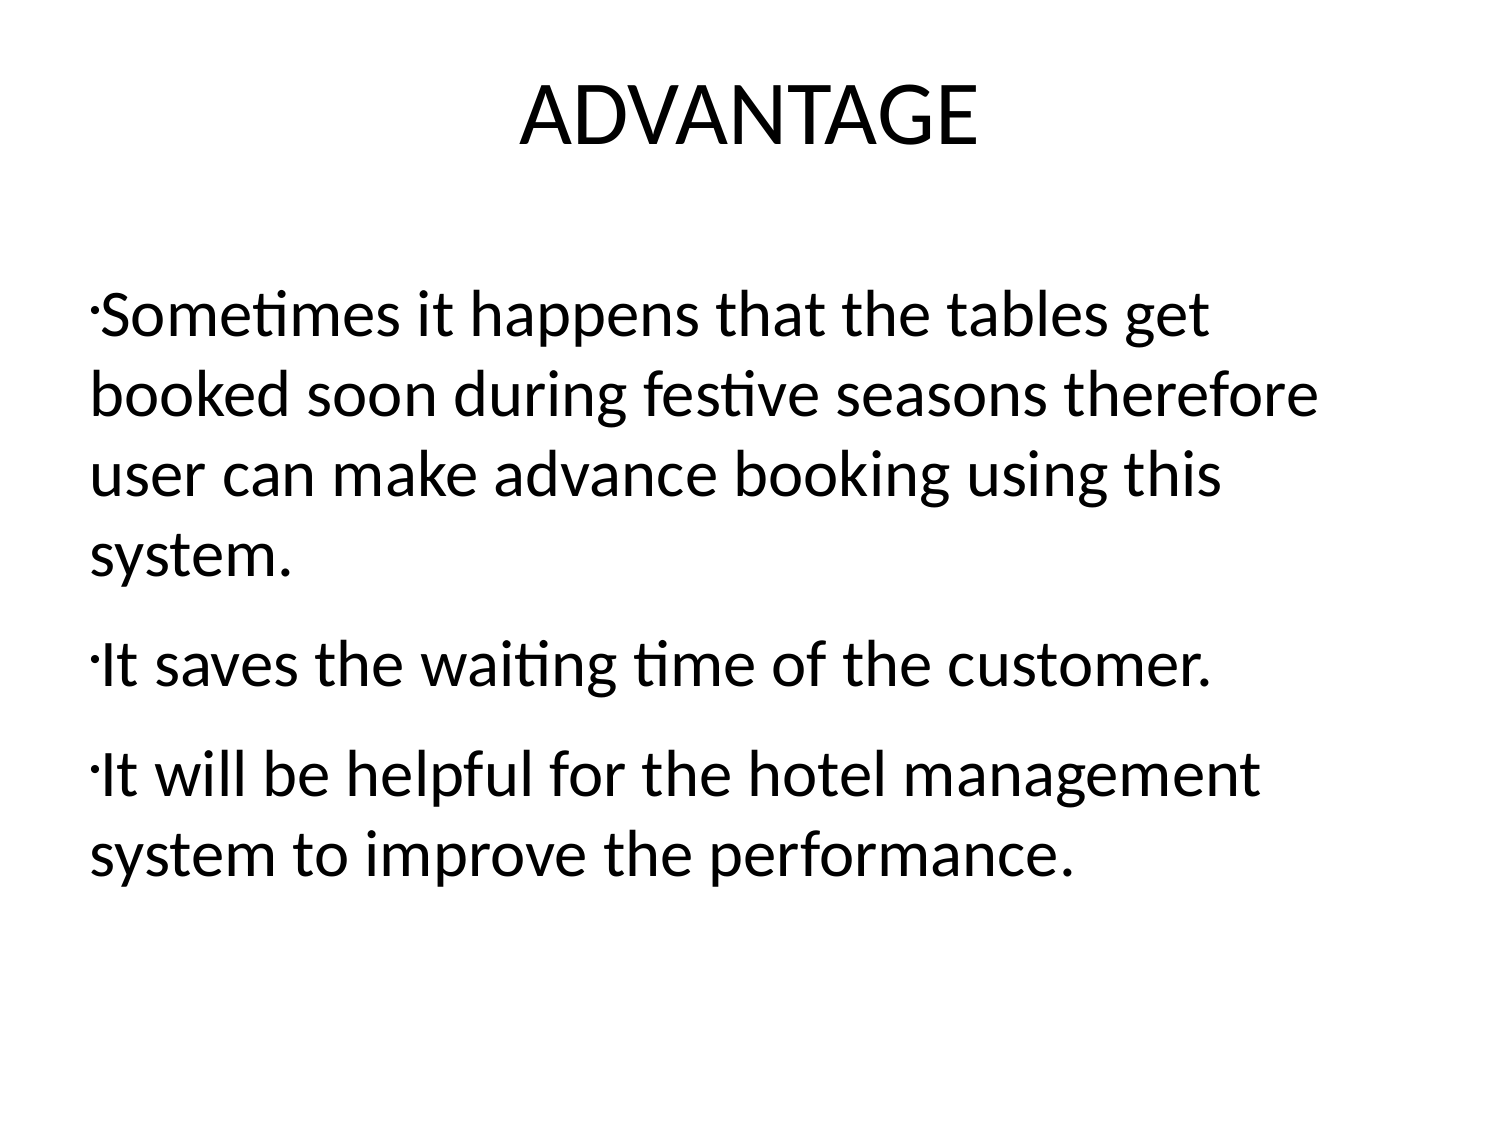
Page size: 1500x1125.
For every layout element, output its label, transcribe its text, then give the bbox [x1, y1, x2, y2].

title ADVANTAGE [75, 45, 1425, 233]
list Sometimes it happens that the tables get booked soon during festive seasons therefore user can make advance booking using this system. It saves the waiting time of the customer. It will be helpful for the hotel management system to improve the performance. [75, 262, 1425, 1005]
